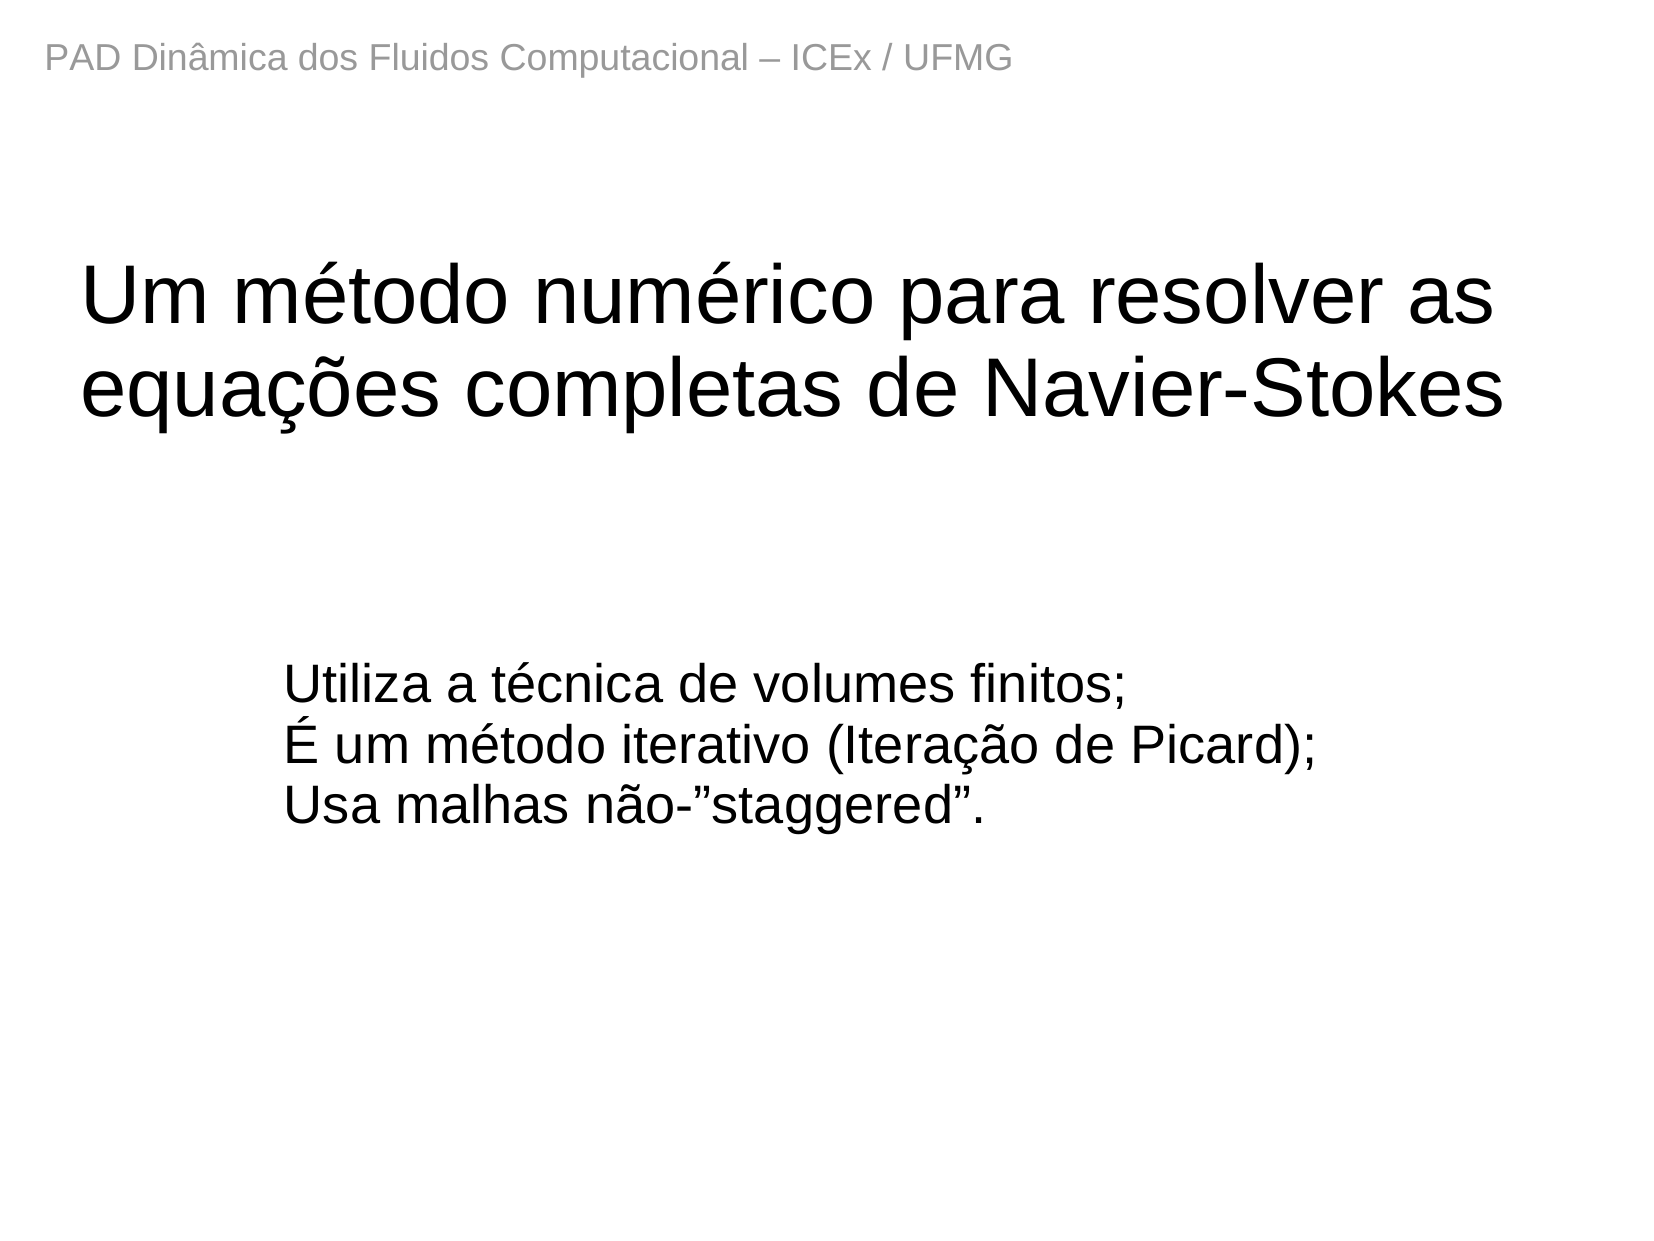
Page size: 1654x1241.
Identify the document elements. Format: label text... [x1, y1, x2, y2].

text_box PAD Dinâmica dos Fluidos Computacional – ICEx / UFMG [29, 29, 1029, 87]
text_box Utiliza a técnica de volumes finitos; É um método iterativo (Iteração de Picard); Usa malhas não-”staggered”. [253, 646, 1330, 843]
text_box Um método numérico para resolver as equações completas de Navier-Stokes [65, 241, 1535, 442]
